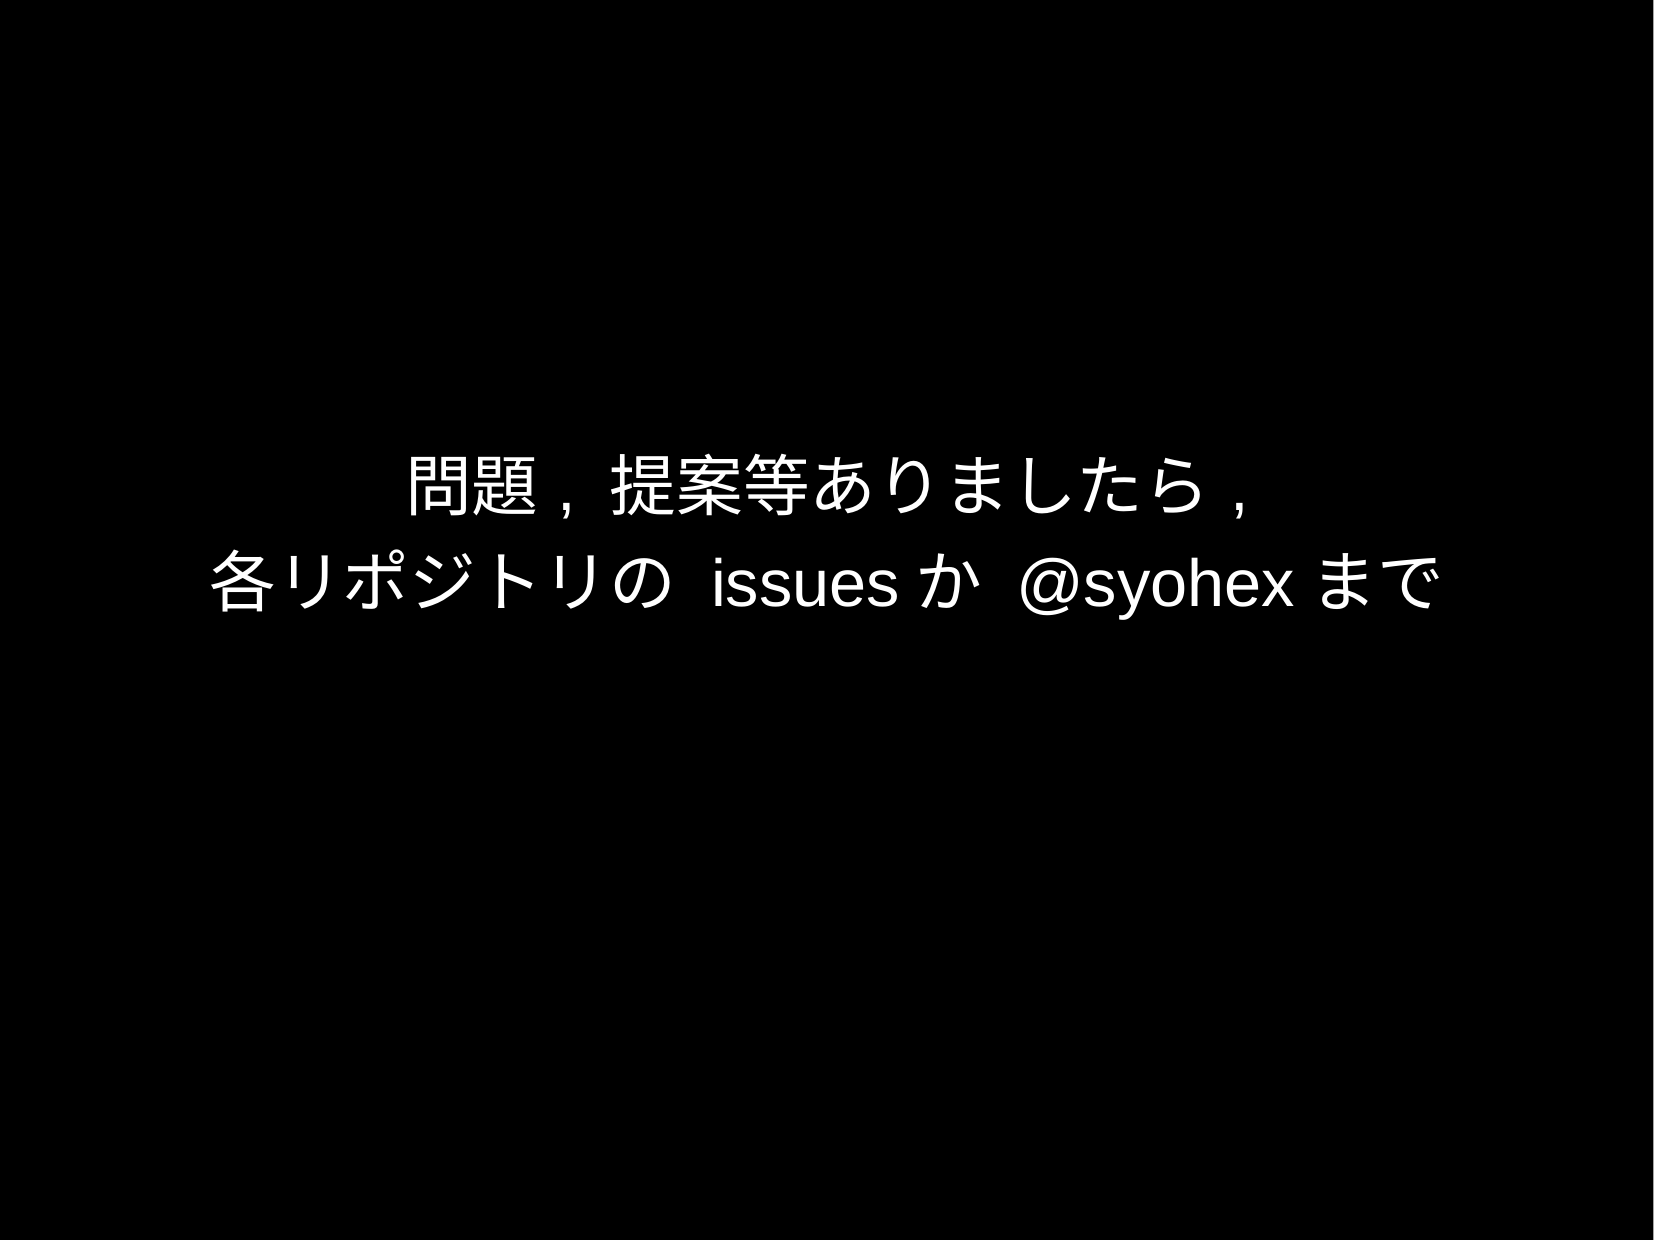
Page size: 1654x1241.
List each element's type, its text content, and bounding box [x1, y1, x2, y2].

subtitle 問題, 提案等ありましたら, 各リポジトリの issuesか @syohexまで [82, 49, 1571, 1010]
